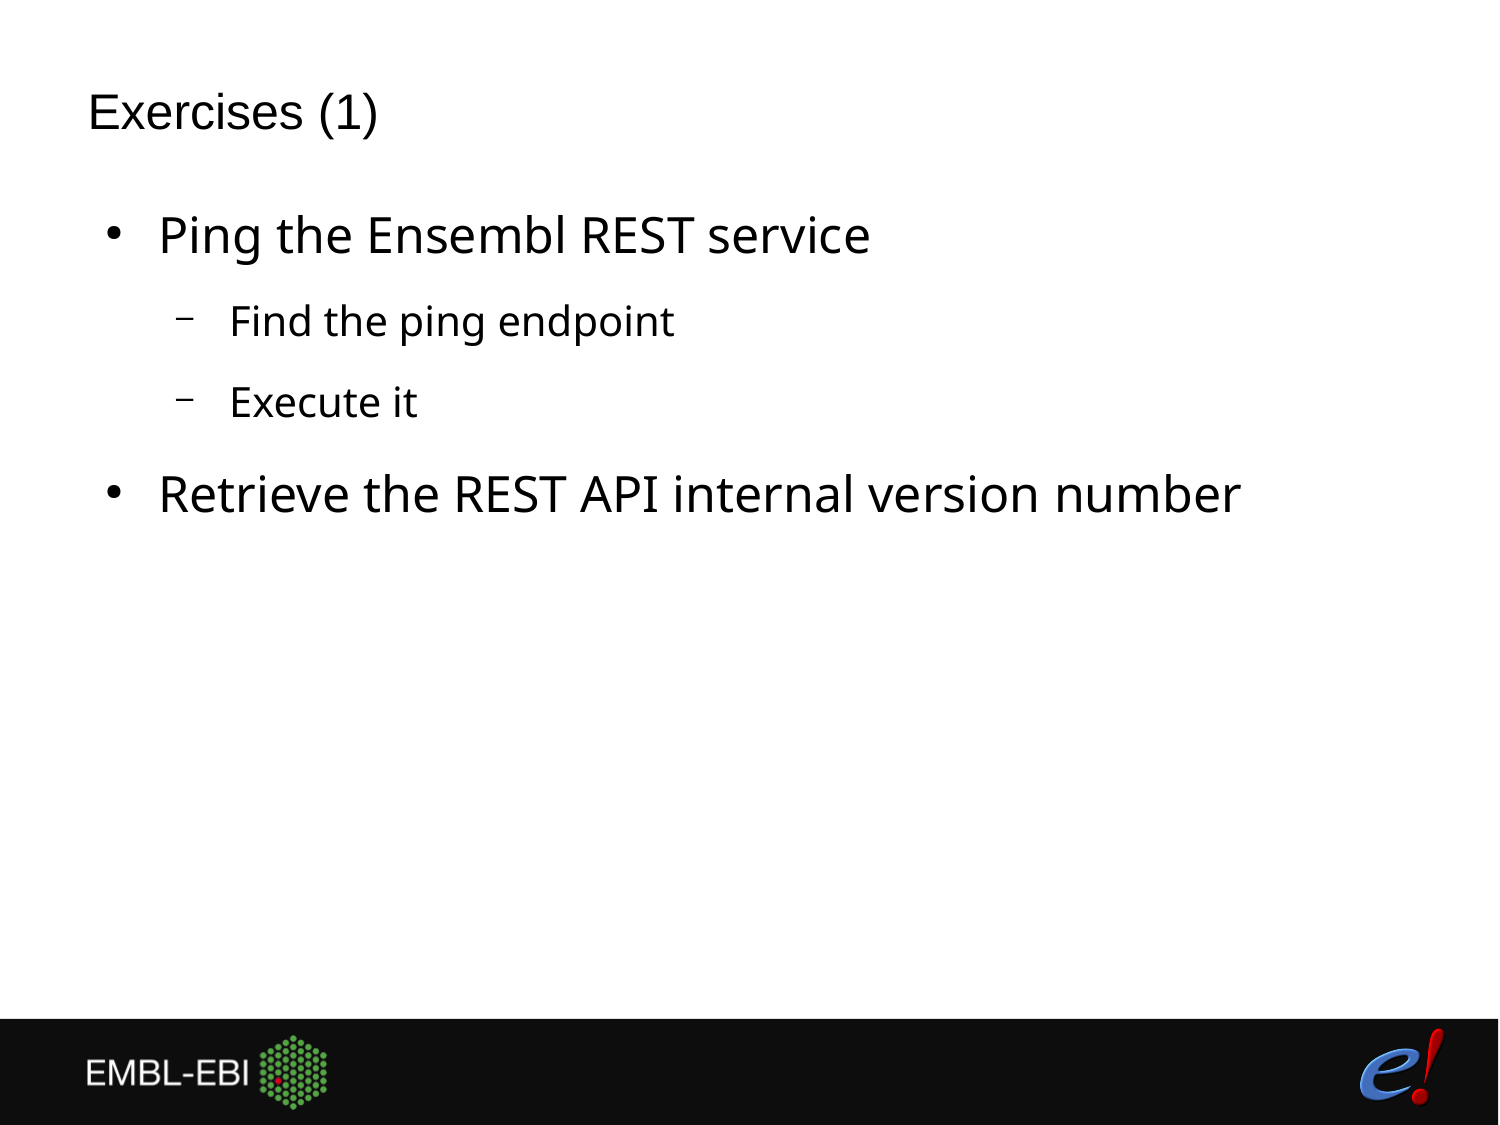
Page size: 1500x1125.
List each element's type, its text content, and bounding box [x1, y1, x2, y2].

picture [1357, 1026, 1448, 1112]
title Exercises (1) [87, 50, 1425, 175]
list Ping the Ensembl REST service Find the ping endpoint Execute it Retrieve the REST API internal version number [87, 200, 1425, 914]
picture [87, 1035, 327, 1110]
